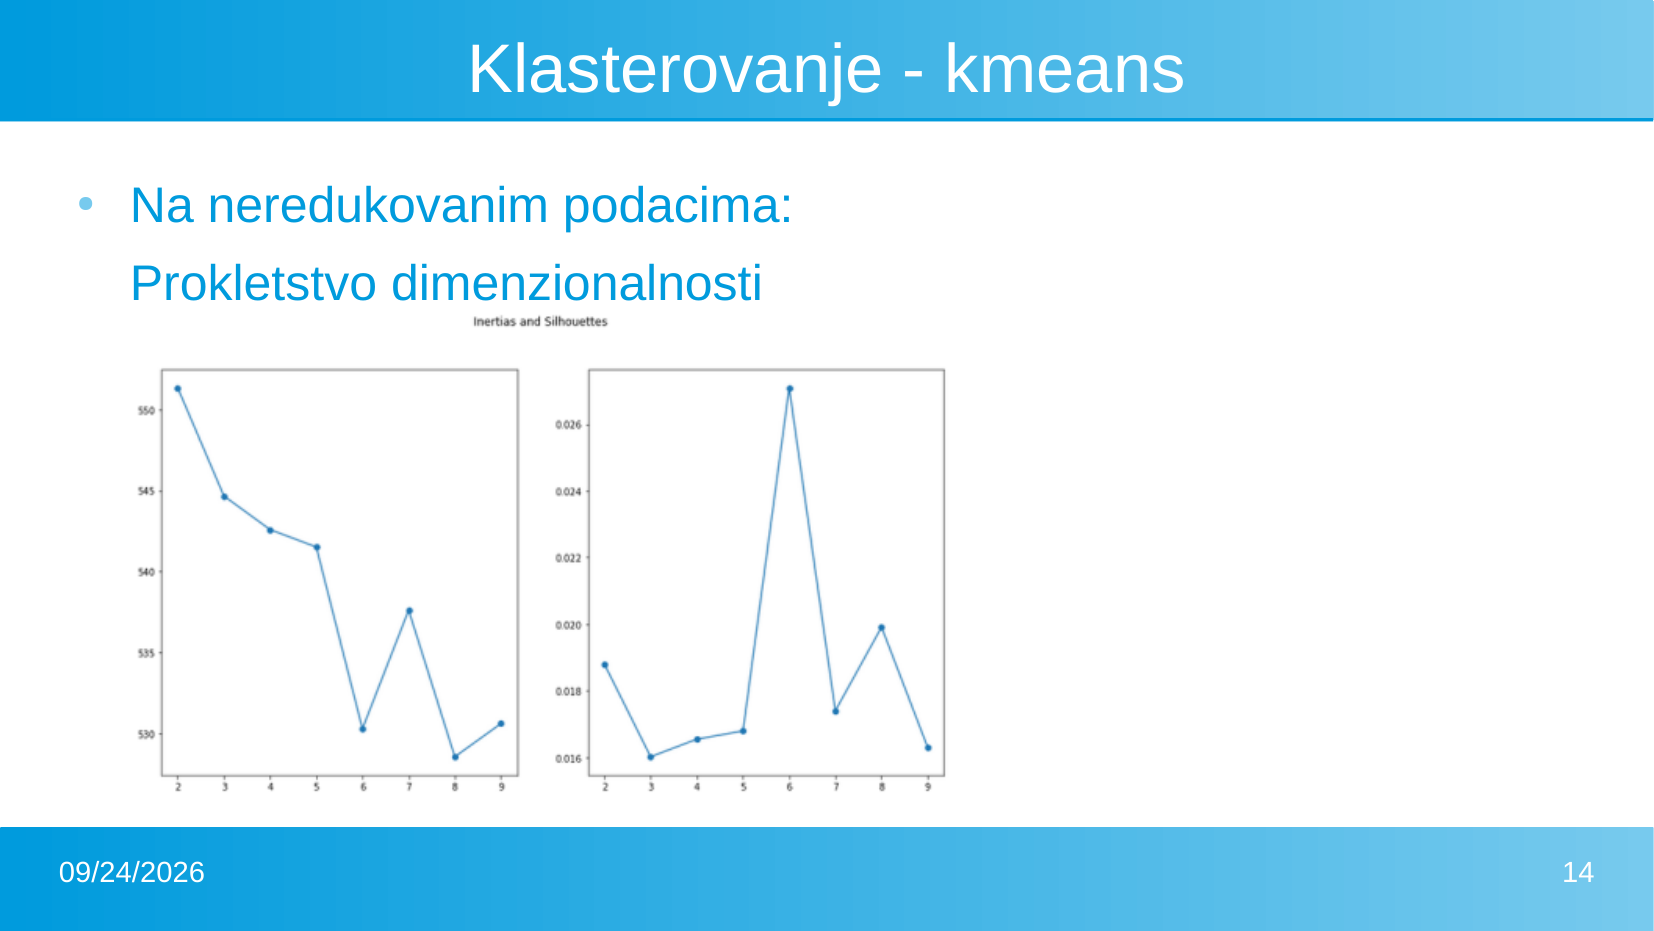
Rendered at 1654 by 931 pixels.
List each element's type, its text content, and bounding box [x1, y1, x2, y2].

title Klasterovanje - kmeans [59, 29, 1595, 108]
picture [135, 309, 961, 796]
list Na neredukovanim podacima: Prokletstvo dimenzionalnosti [59, 177, 1595, 768]
